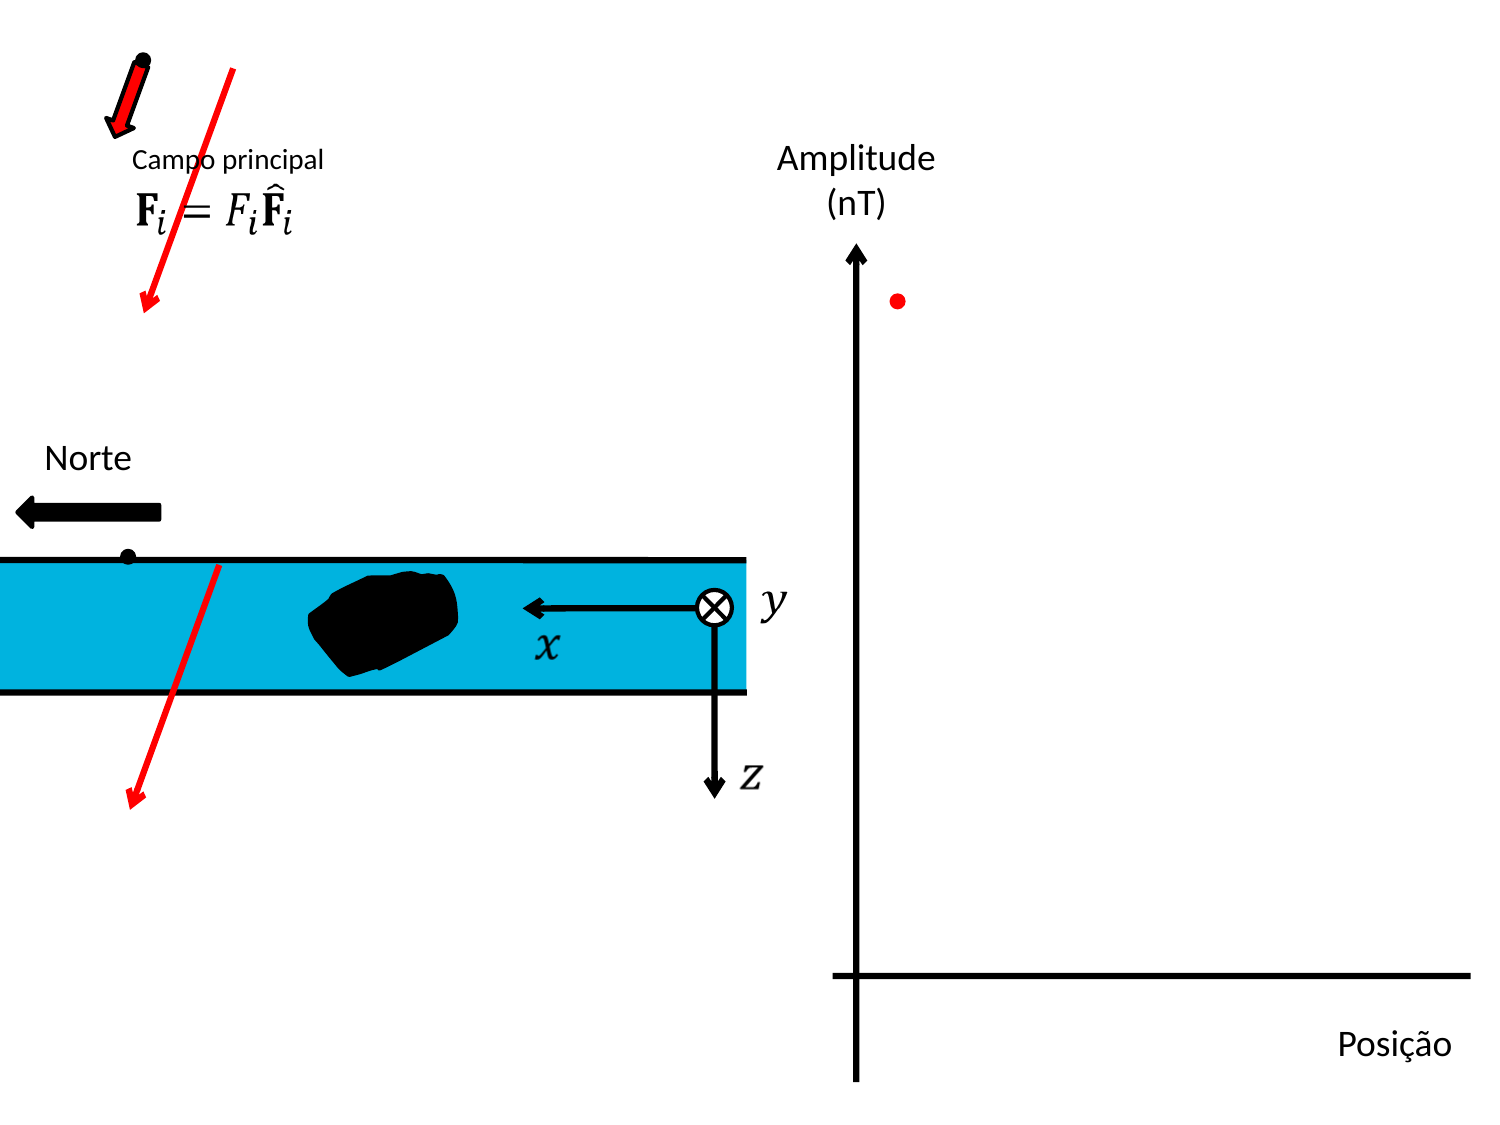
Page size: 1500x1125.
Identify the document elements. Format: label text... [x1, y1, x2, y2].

text_box [122, 550, 134, 563]
text_box [718, 734, 786, 811]
text_box Posição [1322, 1011, 1483, 1072]
text_box [891, 295, 904, 308]
text_box [178, 562, 810, 689]
text_box Norte [17, 425, 160, 485]
text_box Campo principal [108, 133, 349, 184]
text_box [106, 54, 150, 133]
text_box [112, 167, 351, 246]
text_box [17, 497, 160, 528]
text_box Amplitude (nT) [750, 125, 963, 231]
text_box [0, 564, 215, 689]
